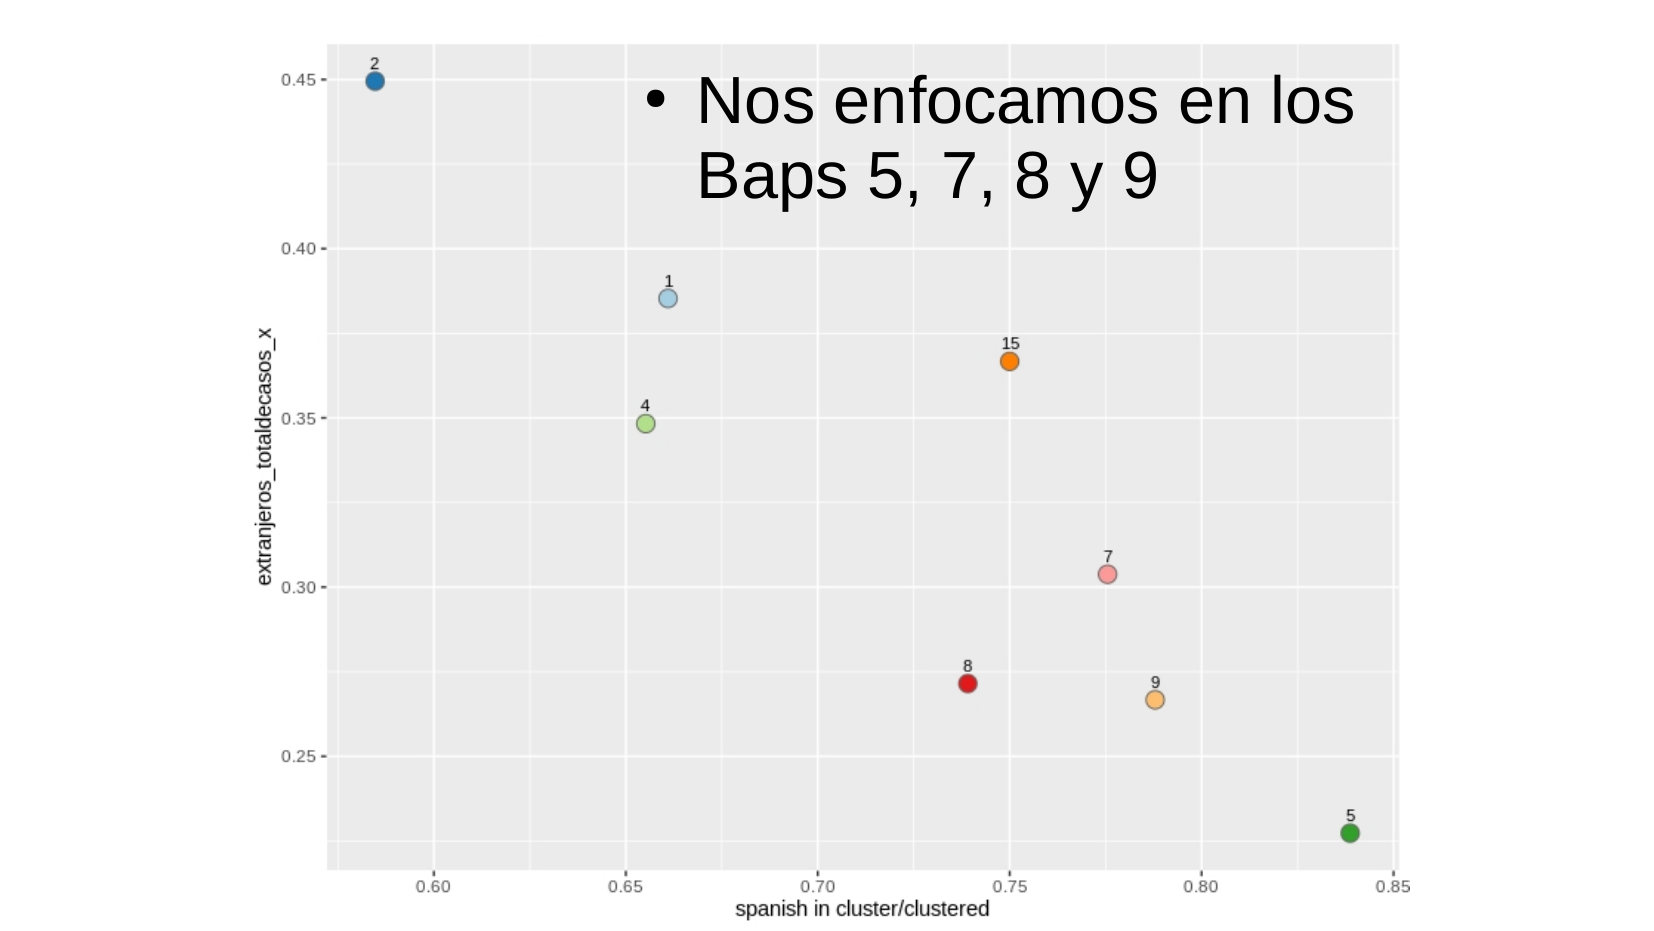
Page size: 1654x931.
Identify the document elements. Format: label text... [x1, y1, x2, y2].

list Nos enfocamos en los Baps 5, 7, 8 y 9 [625, 62, 1394, 603]
picture [246, 0, 1410, 931]
